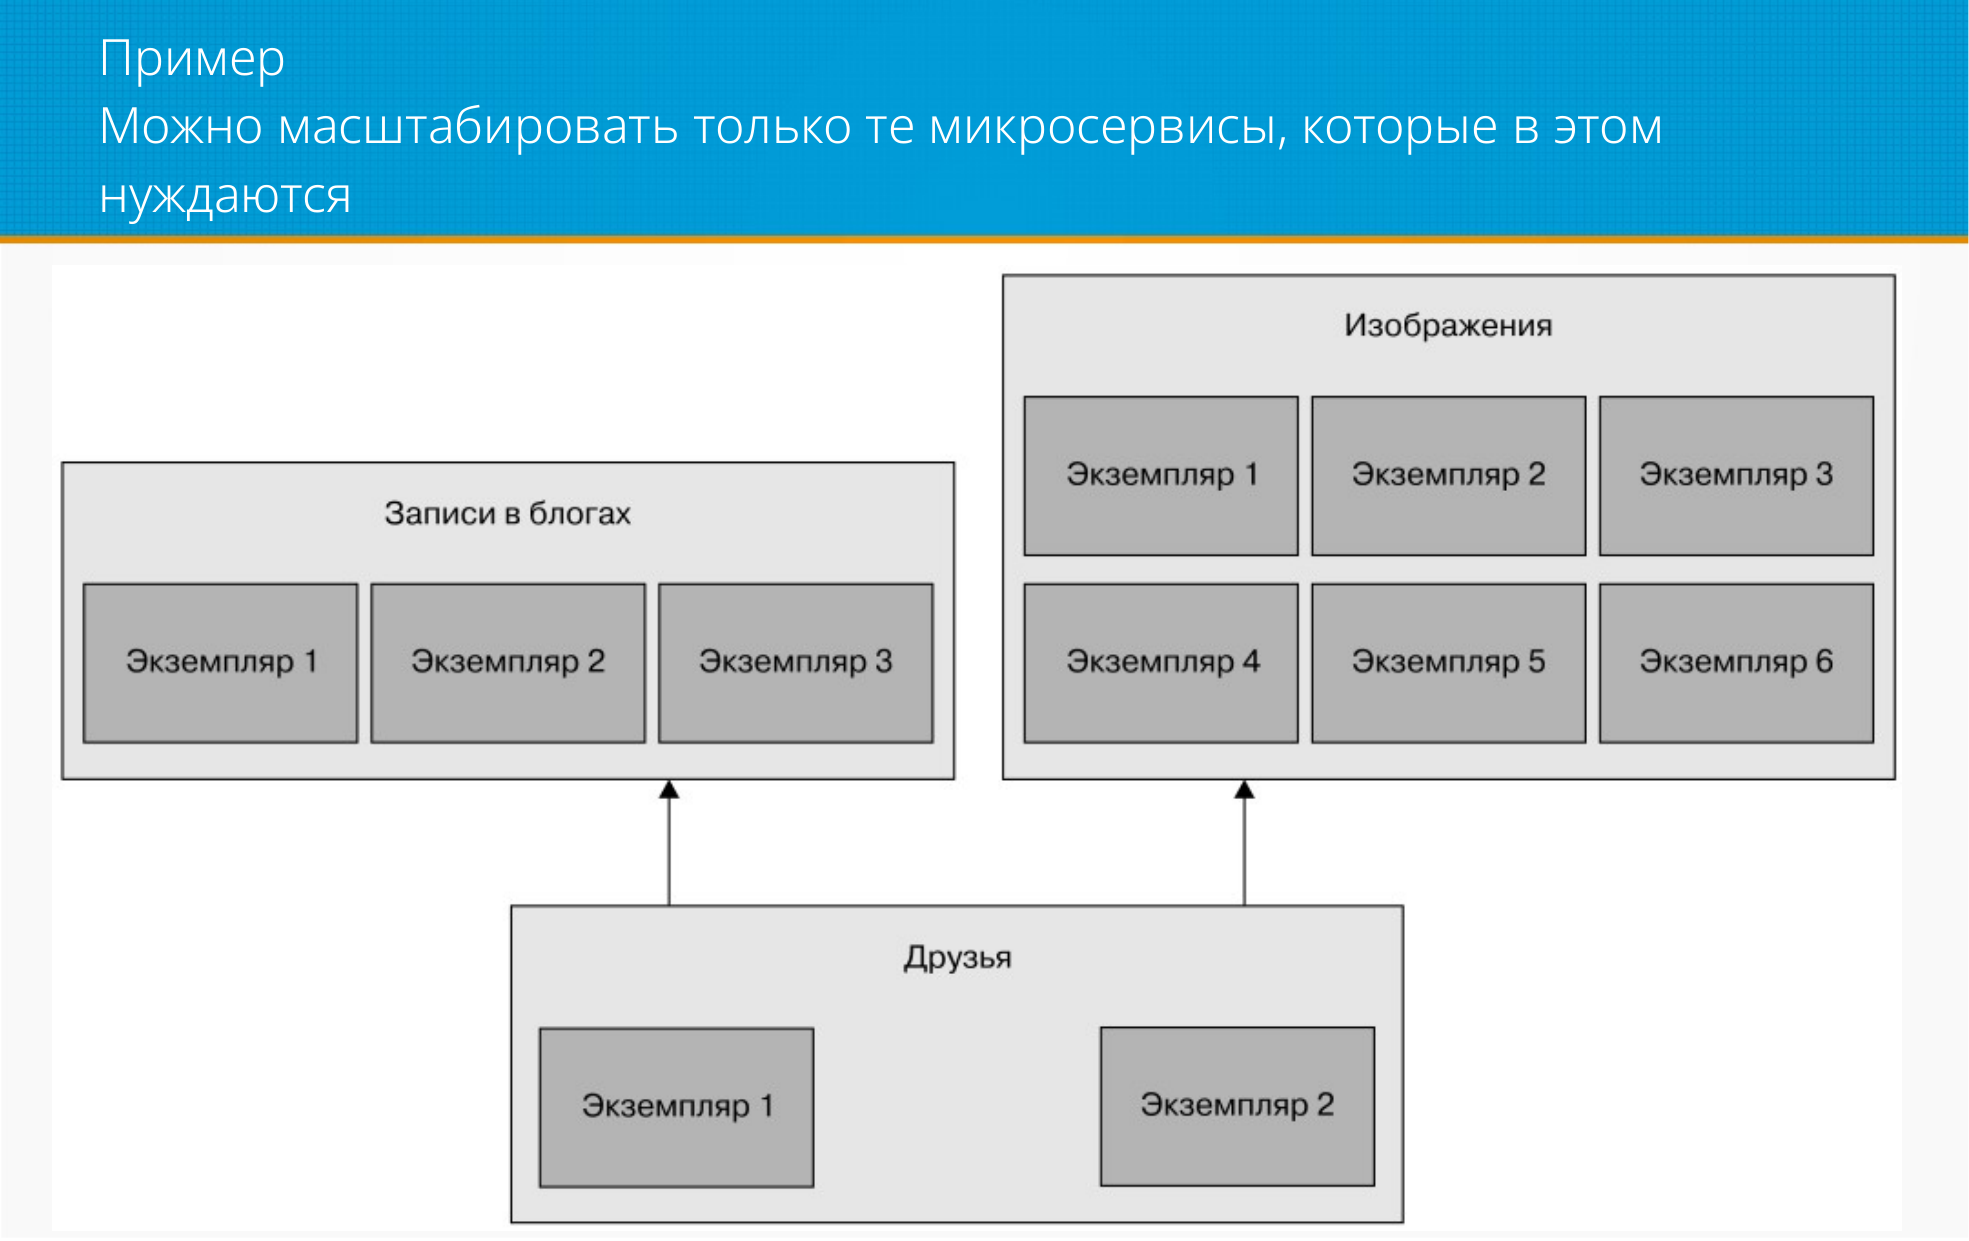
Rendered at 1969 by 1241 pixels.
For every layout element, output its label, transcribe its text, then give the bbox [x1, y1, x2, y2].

title Пример Можно масштабировать только те микросервисы, которые в этом нуждаются [98, 19, 1870, 227]
picture [0, 233, 1969, 1241]
